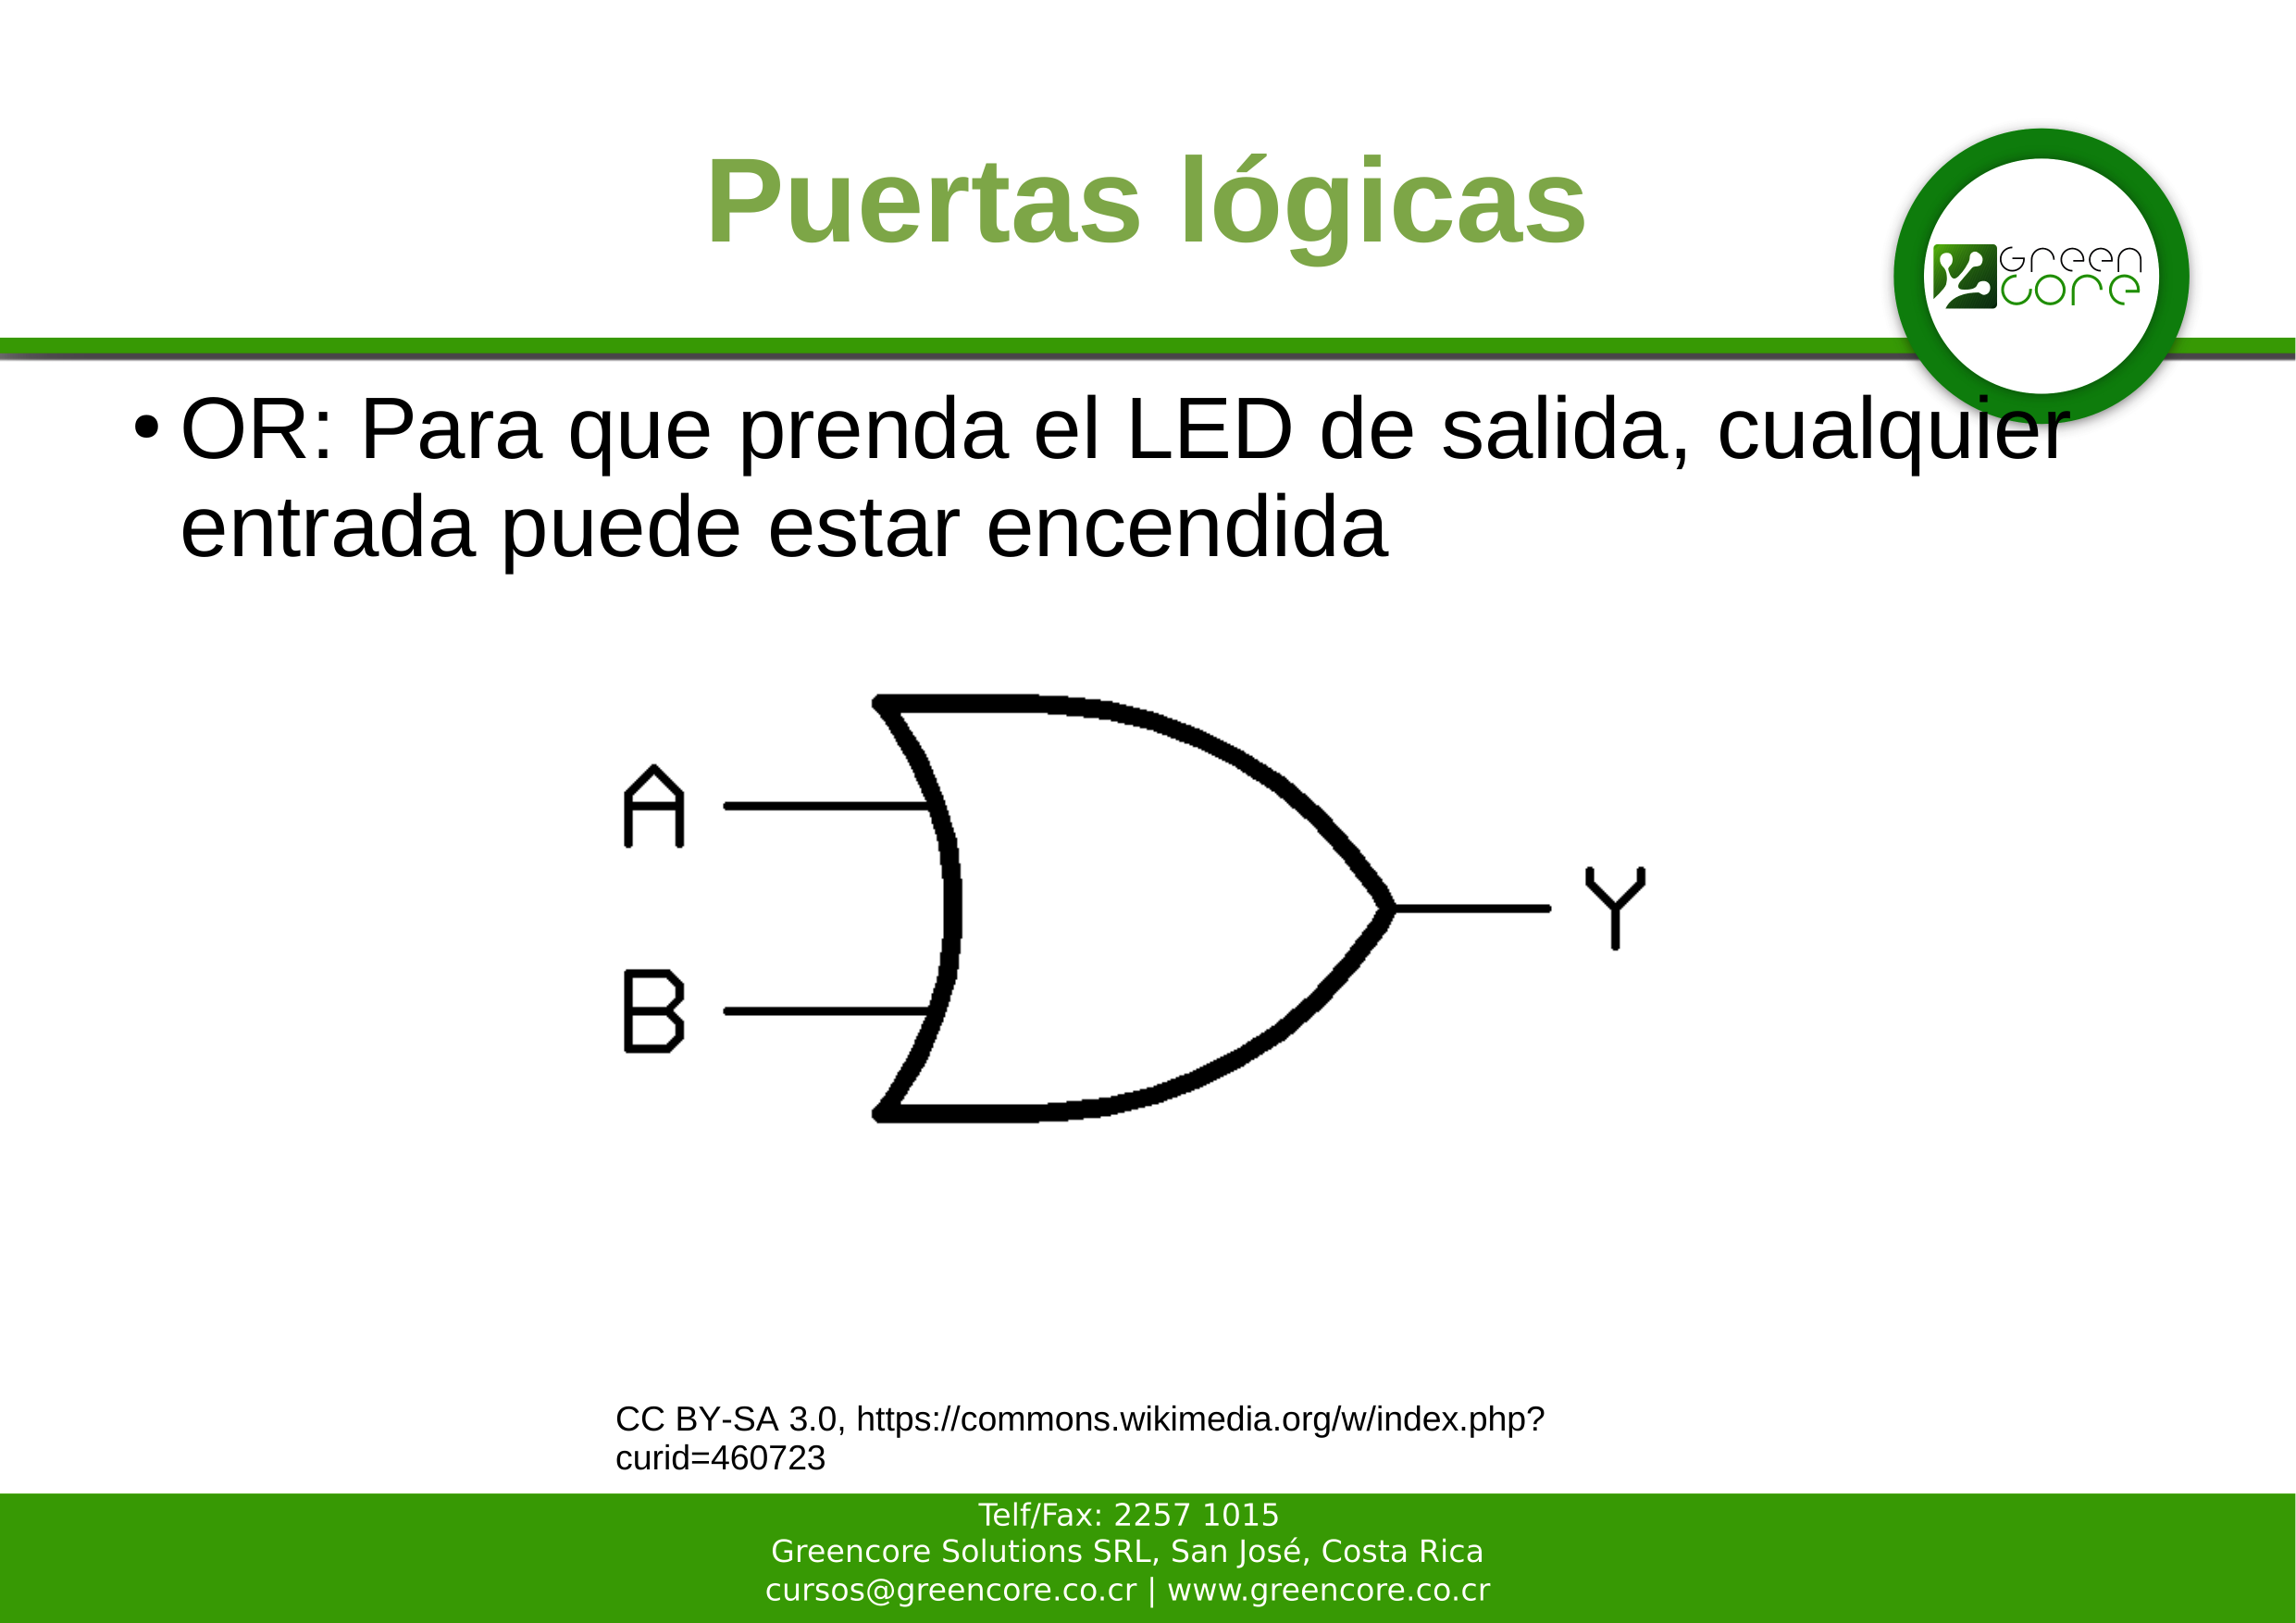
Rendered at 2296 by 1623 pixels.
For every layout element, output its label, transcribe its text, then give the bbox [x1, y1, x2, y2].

title Puertas lógicas [115, 64, 2181, 336]
picture [0, 0, 2296, 1623]
list OR: Para que prenda el LED de salida, cualquier entrada puede estar encendida [115, 379, 2181, 1321]
text_box CC BY-SA 3.0, https://commons.wikimedia.org/w/index.php?curid=460723 [602, 1393, 1766, 1445]
